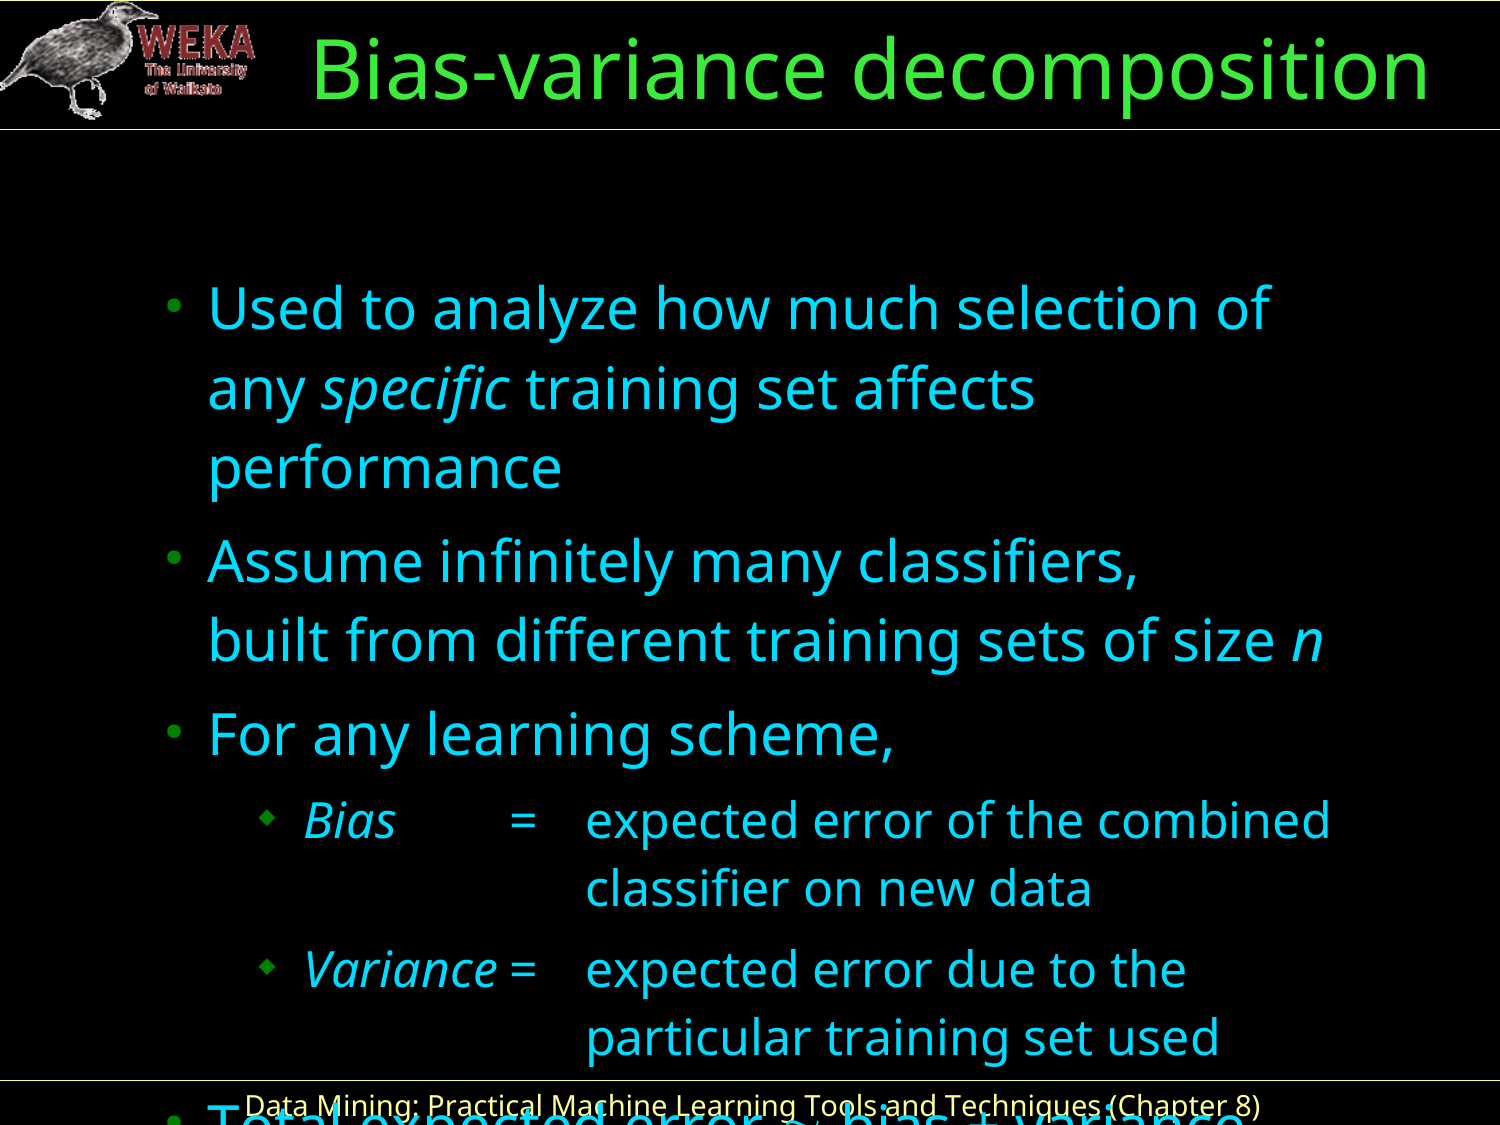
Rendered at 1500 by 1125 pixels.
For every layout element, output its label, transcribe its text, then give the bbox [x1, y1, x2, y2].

picture [0, 1, 266, 129]
title Bias-variance decomposition [295, 0, 1500, 148]
text_box Used to analyze how much selection of any specific training set affects performance Assume infinitely many classifiers, built from different training sets of size n For any learning scheme, Bias = expected error of the combined classifier on new data Variance = expected error due to the particular training set used Total expected error  bias + variance [149, 260, 1388, 968]
